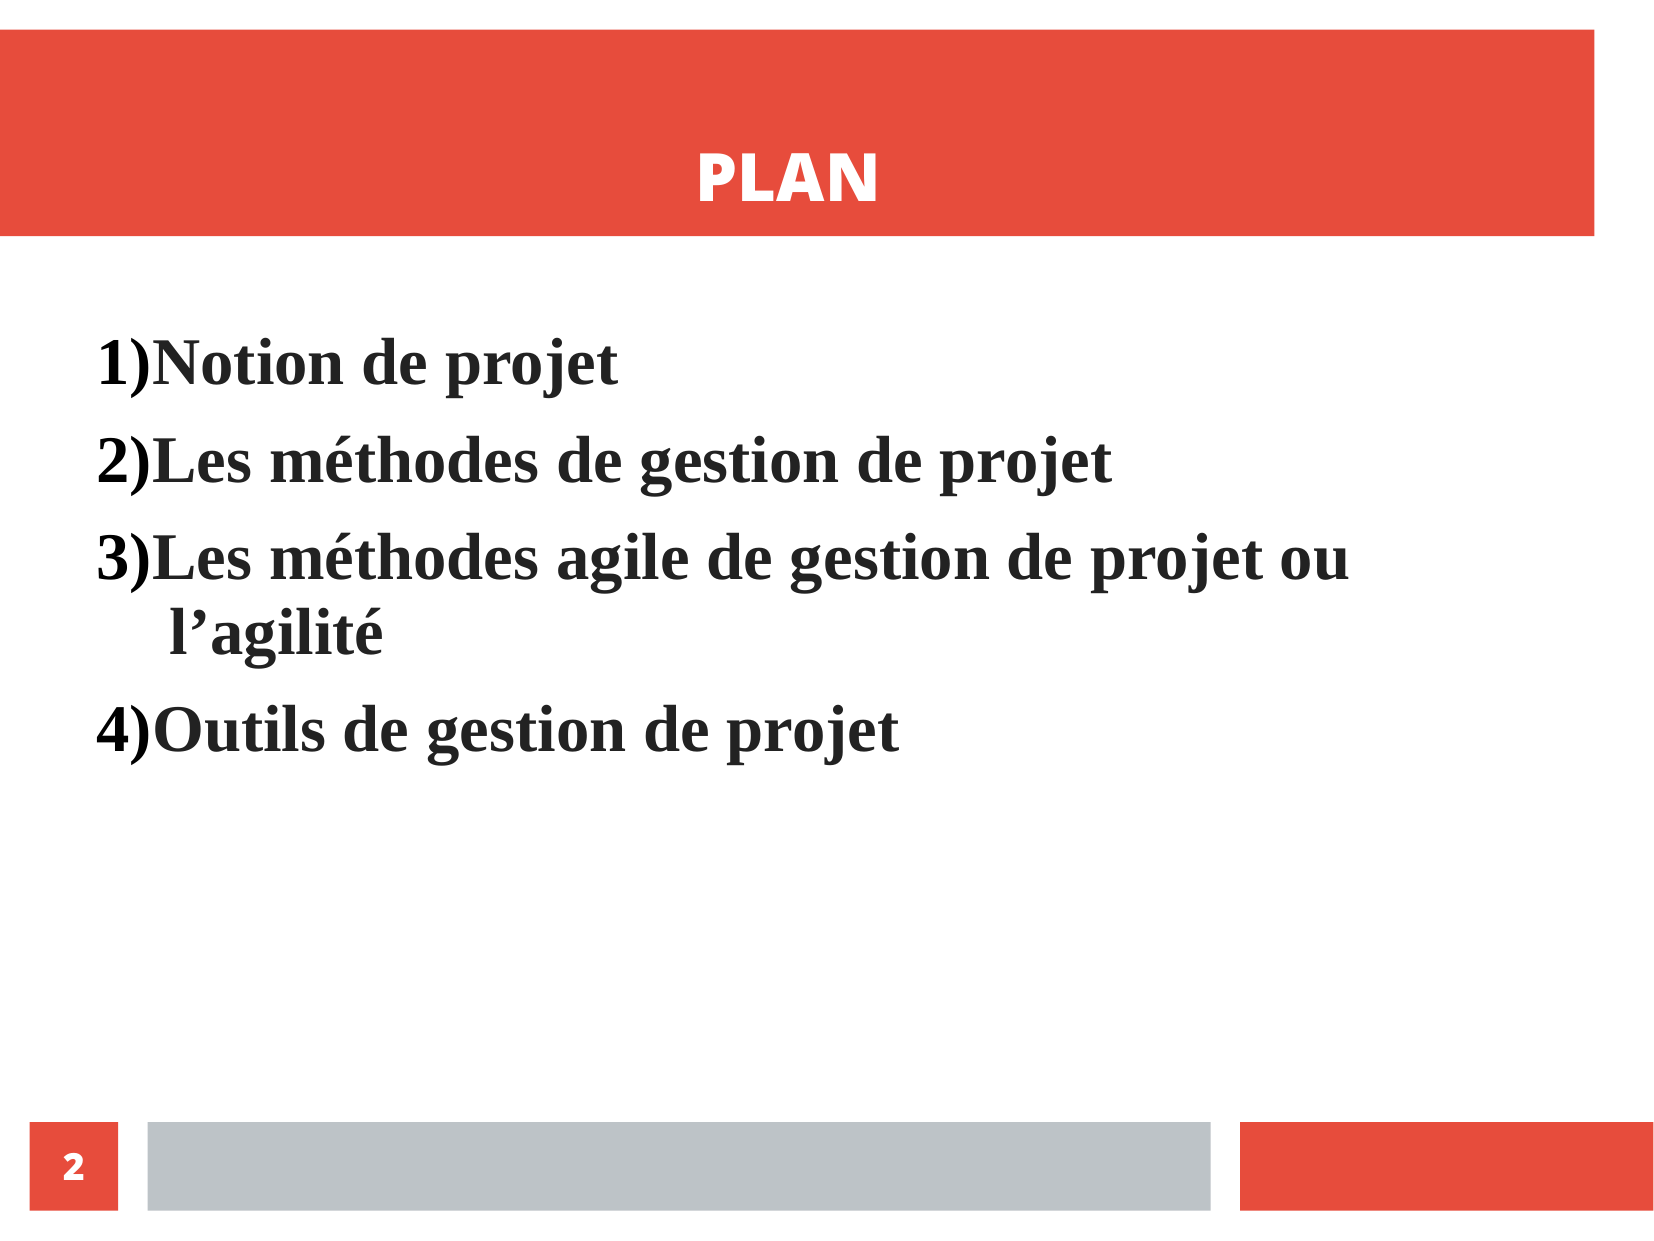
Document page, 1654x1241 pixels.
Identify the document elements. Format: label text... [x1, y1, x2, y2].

list Notion de projet Les méthodes de gestion de projet Les méthodes agile de gestion de projet ou l’agilité Outils de gestion de projet [59, 324, 1565, 1093]
title PLAN [695, 72, 1165, 221]
